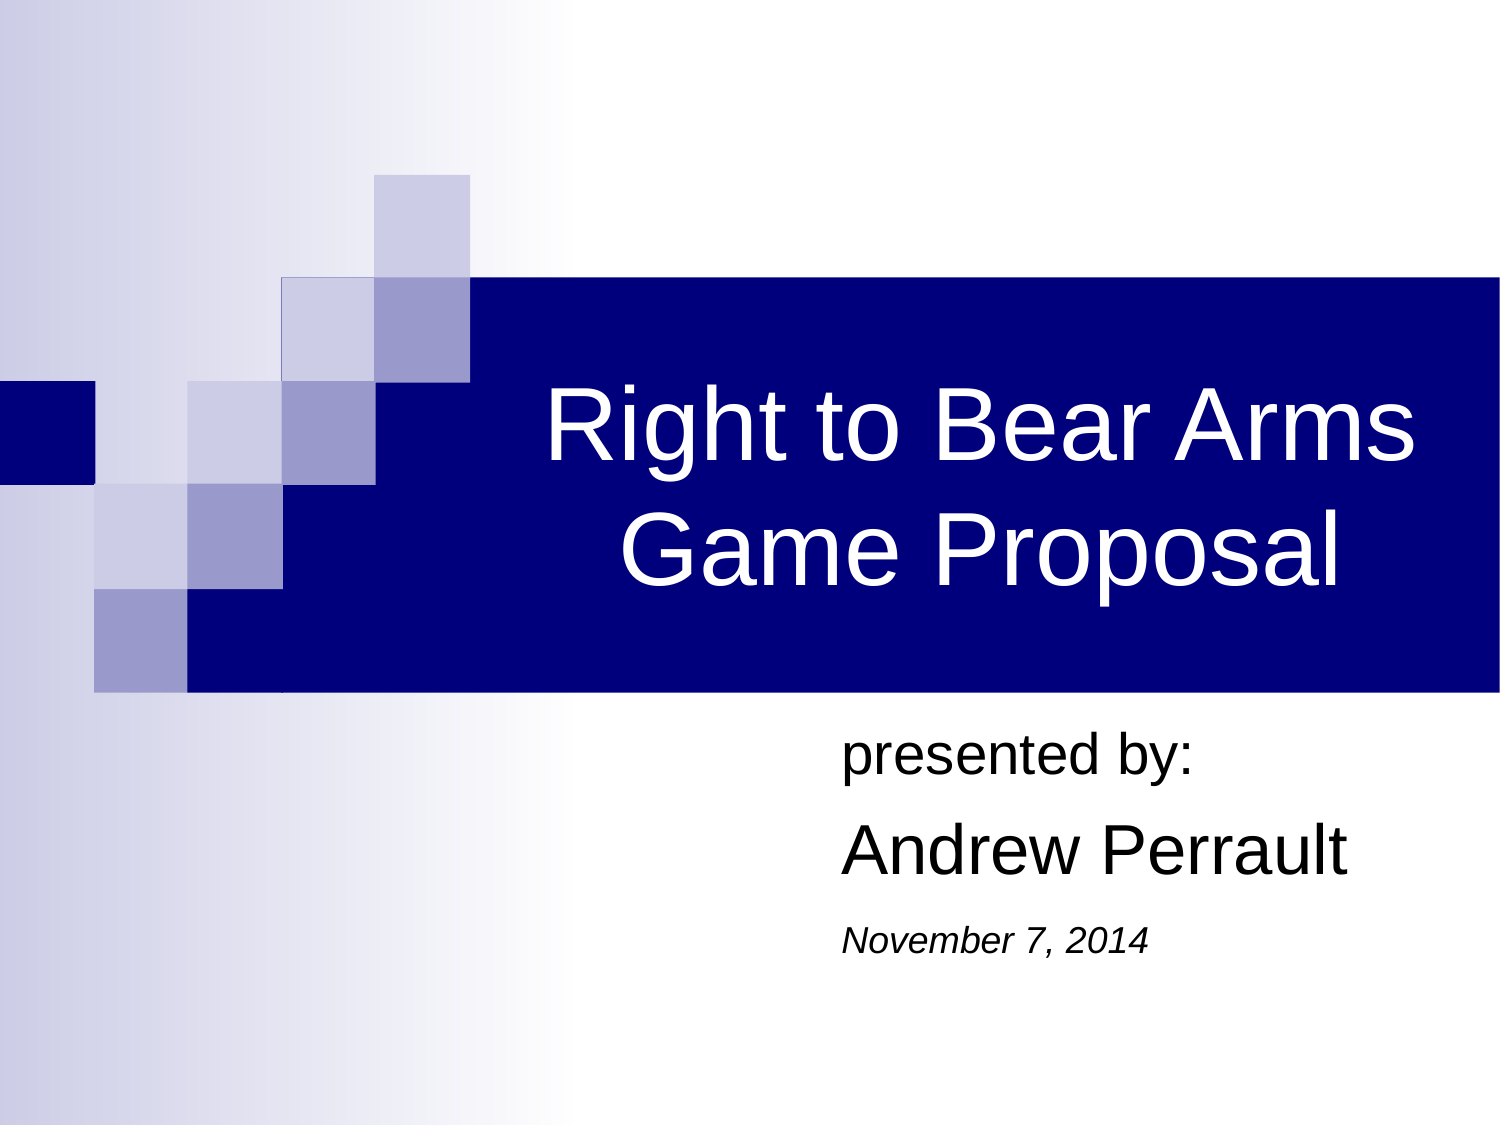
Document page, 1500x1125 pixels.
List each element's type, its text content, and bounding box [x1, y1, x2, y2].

text_box November 7, 2014 [826, 908, 1371, 969]
text_box presented by: Andrew Perrault [826, 708, 1382, 997]
title Right to Bear Arms Game Proposal [487, 286, 1476, 677]
